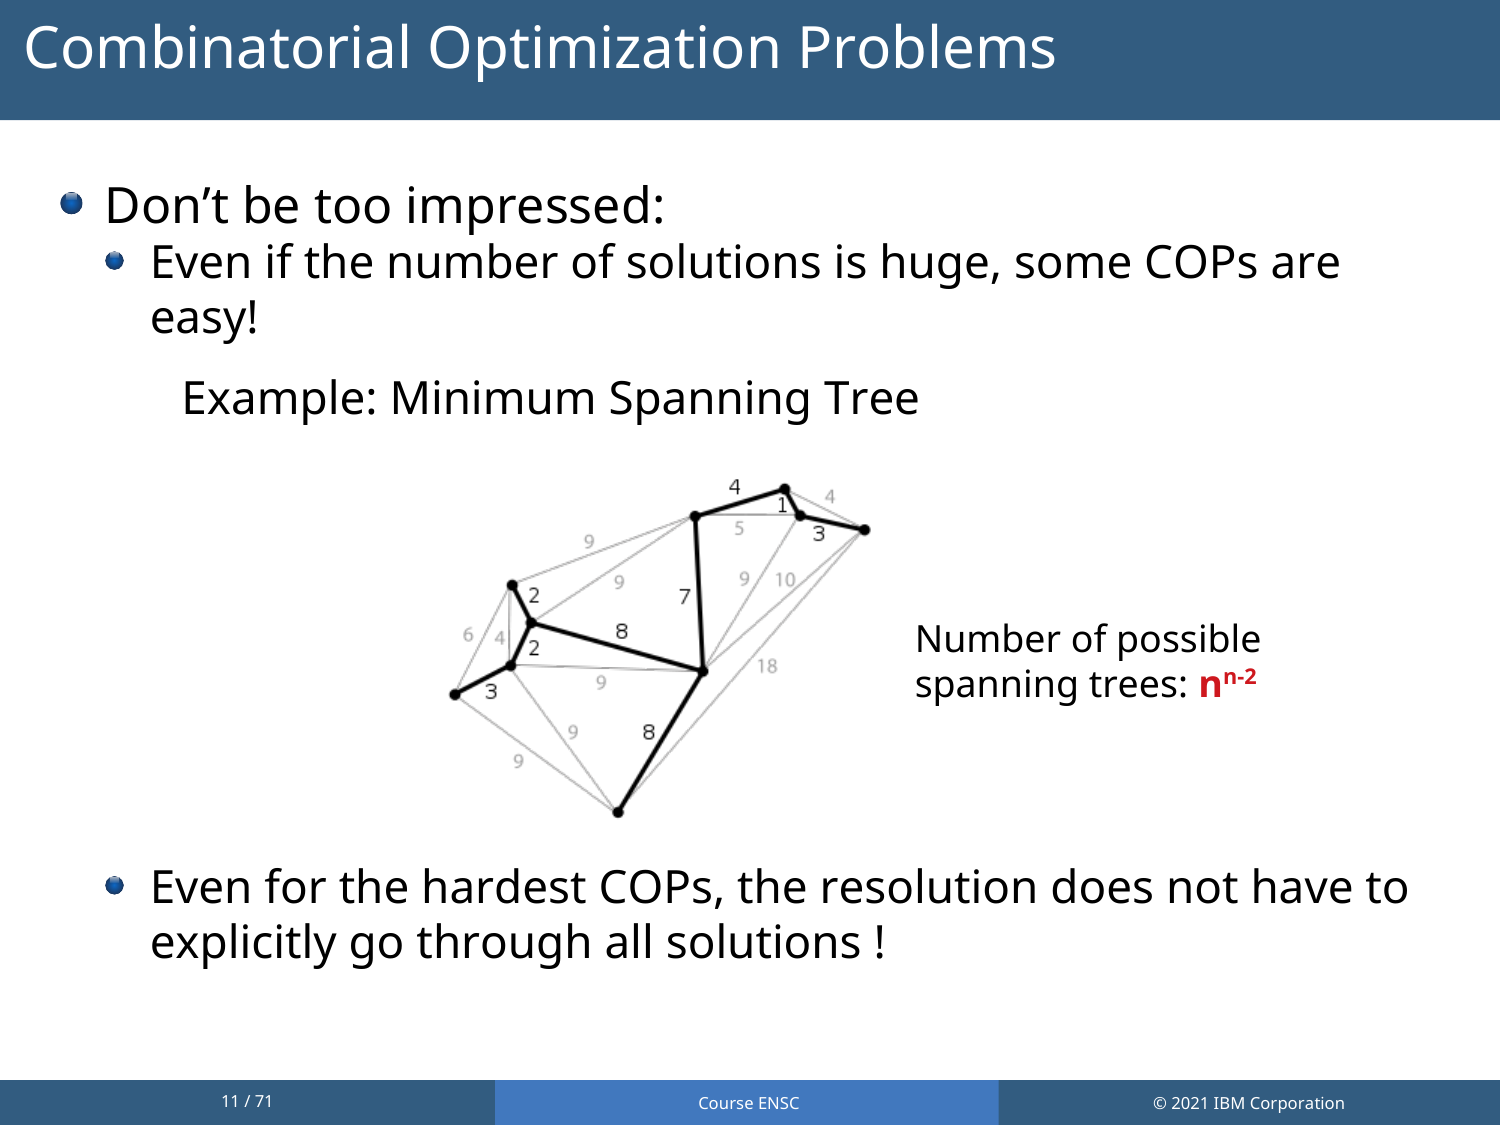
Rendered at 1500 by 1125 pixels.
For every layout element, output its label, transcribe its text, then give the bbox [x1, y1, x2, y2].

list Don’t be too impressed: Even if the number of solutions is huge, some COPs are easy! Example: Minimum Spanning Tree Even for the hardest COPs, the resolution does not have to explicitly go through all solutions ! [45, 165, 1441, 1036]
picture [435, 469, 886, 833]
text_box Number of possible spanning trees: nn-2 [900, 607, 1298, 735]
title Combinatorial Optimization Problems [0, 0, 1500, 121]
